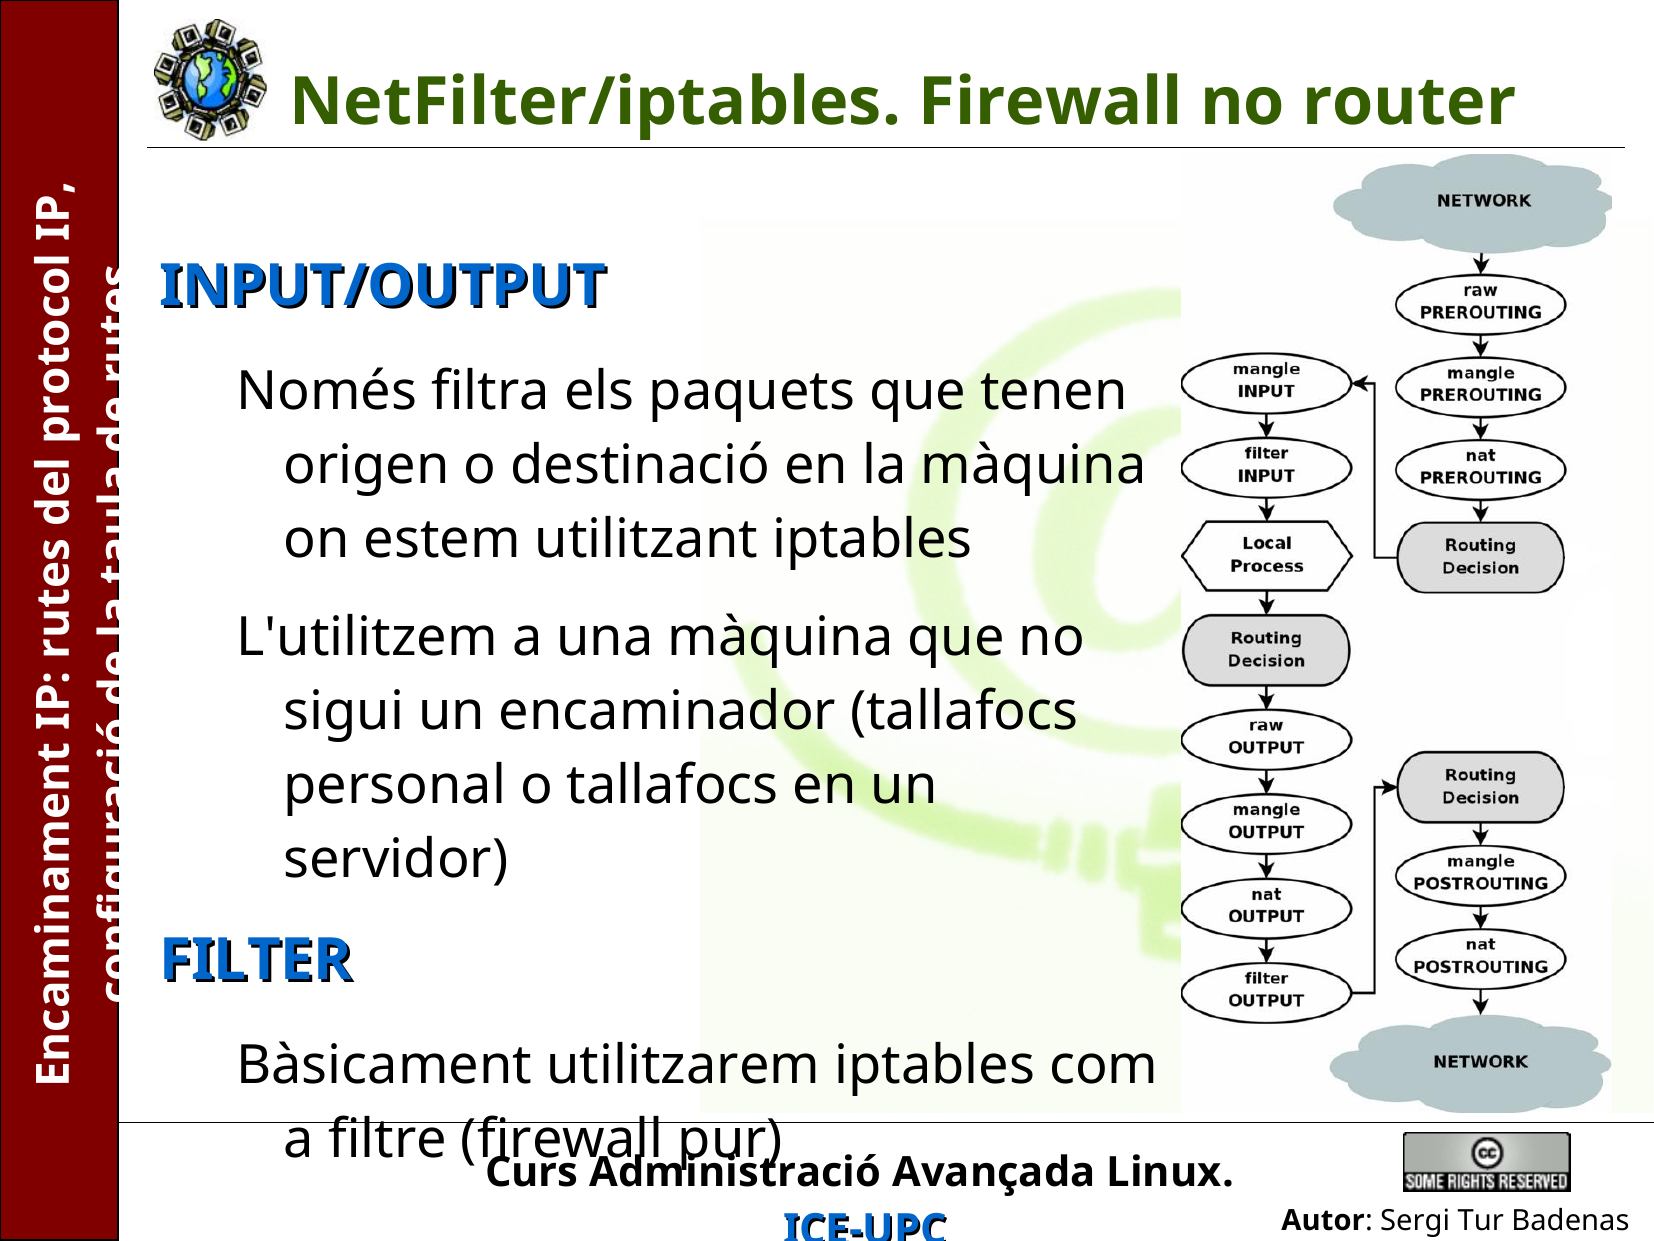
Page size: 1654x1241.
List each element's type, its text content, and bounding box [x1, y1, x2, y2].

picture [1403, 1132, 1571, 1192]
picture [154, 19, 268, 142]
picture [700, 154, 1654, 1113]
title NetFilter/iptables. Firewall no router [159, 56, 1648, 141]
list INPUT/OUTPUT Només filtra els paquets que tenen origen o destinació en la màquina on estem utilitzant iptables L'utilitzem a una màquina que no sigui un encaminador (tallafocs personal o tallafocs en un servidor) FILTER Bàsicament utilitzarem iptables com a filtre (firewall pur) [141, 242, 1172, 1078]
